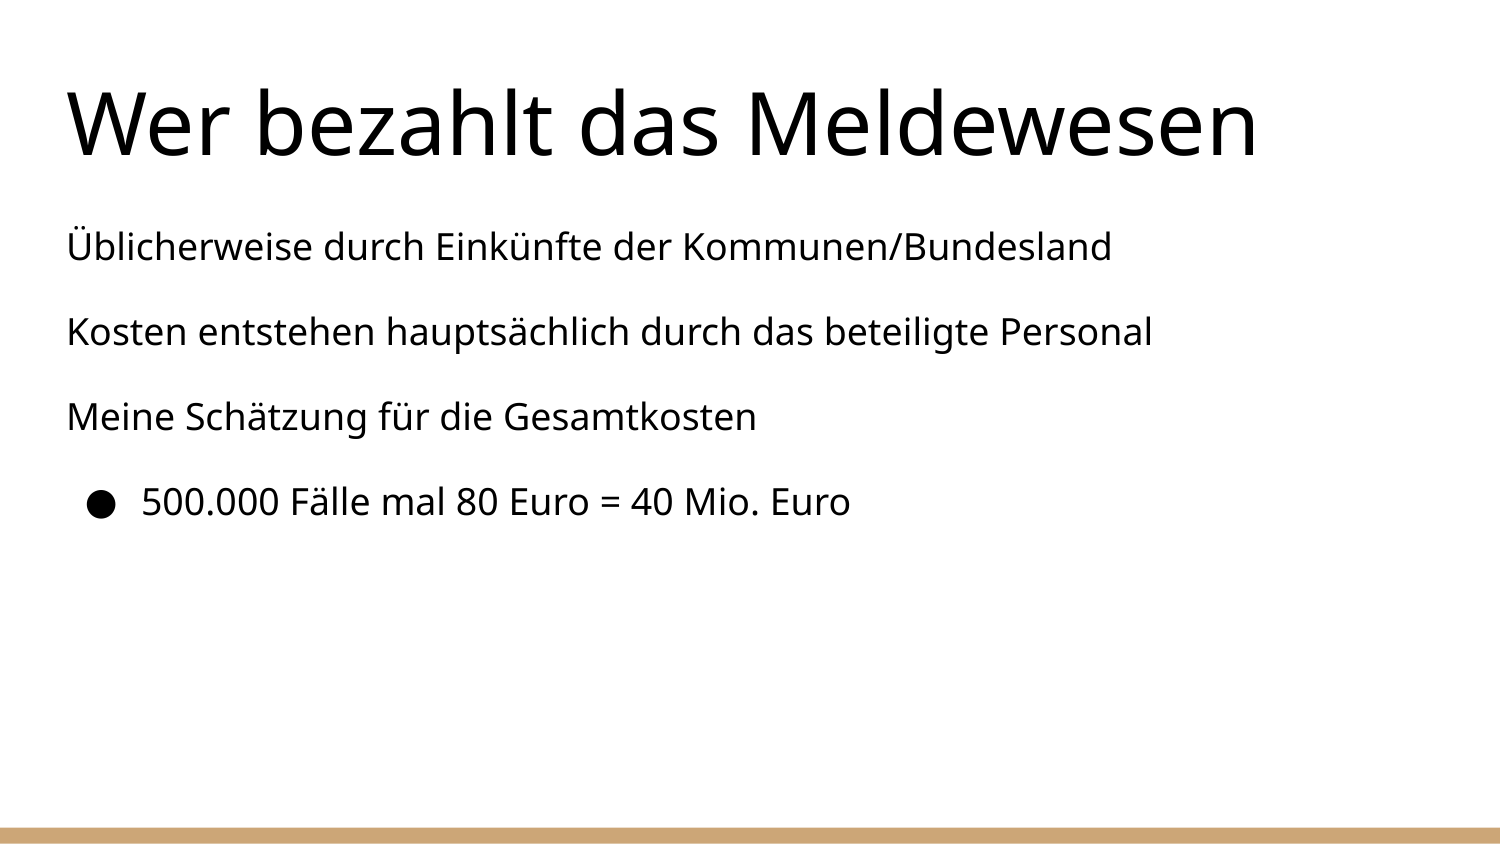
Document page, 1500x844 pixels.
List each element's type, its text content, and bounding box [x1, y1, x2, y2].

title Wer bezahlt das Meldewesen [51, 51, 1449, 189]
list Üblicherweise durch Einkünfte der Kommunen/Bundesland Kosten entstehen hauptsächlich durch das beteiligte Personal Meine Schätzung für die Gesamtkosten 500.000 Fälle mal 80 Euro = 40 Mio. Euro [51, 200, 1449, 752]
